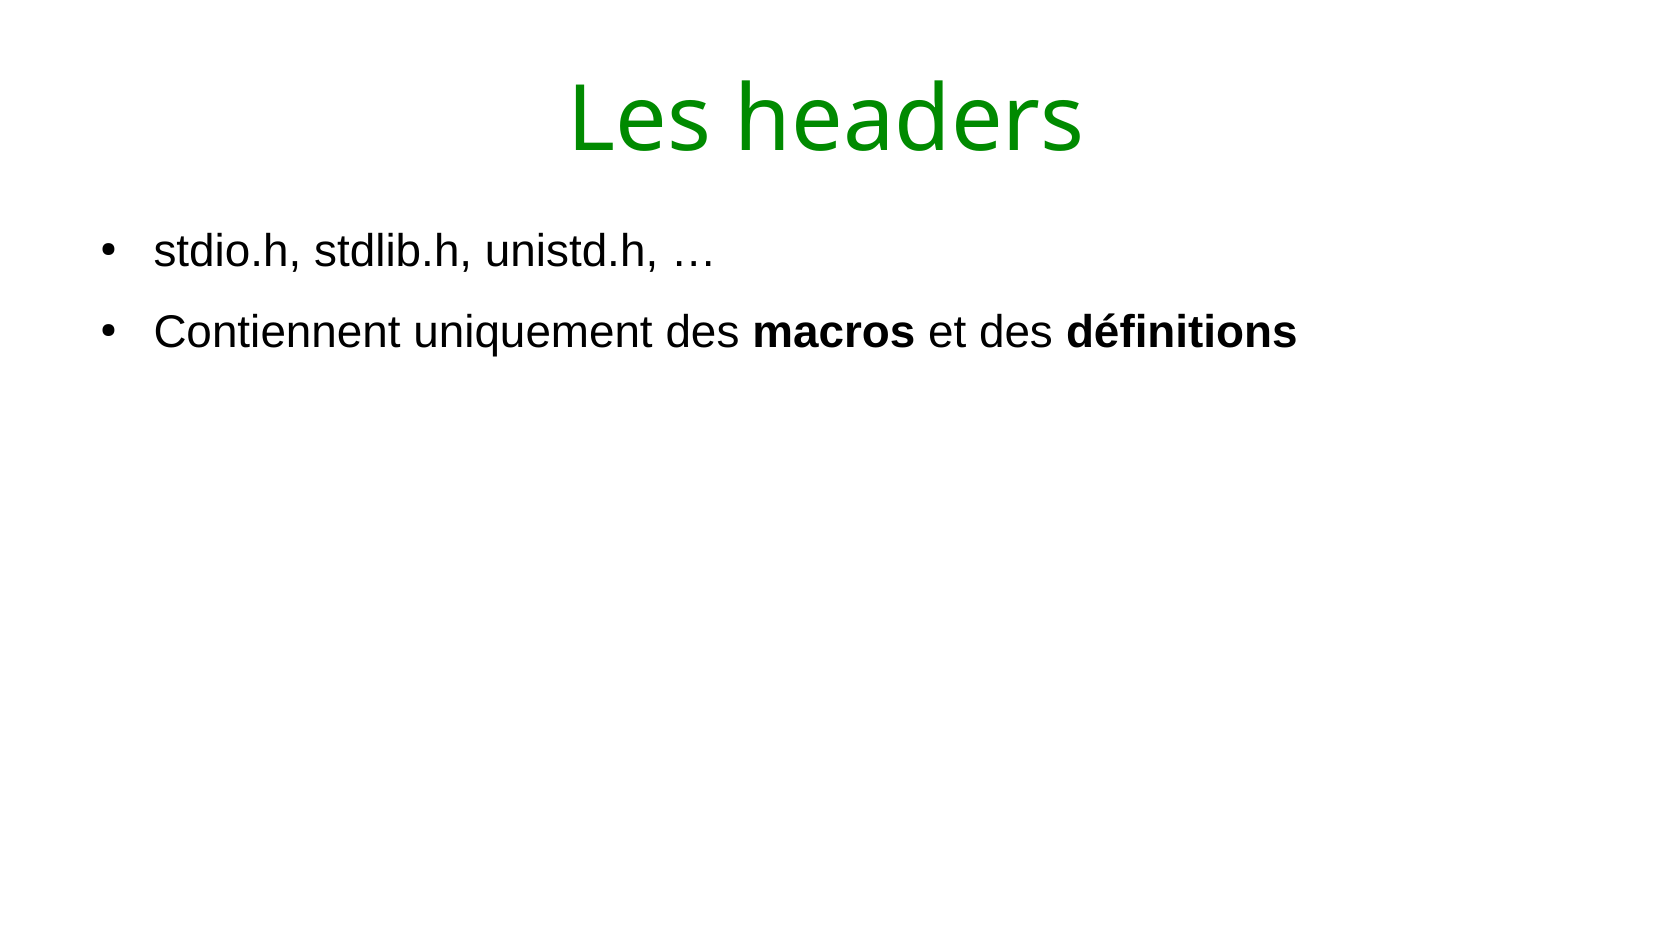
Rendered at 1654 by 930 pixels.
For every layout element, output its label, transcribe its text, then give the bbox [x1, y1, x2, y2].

title Les headers [82, 37, 1571, 193]
list stdio.h, stdlib.h, unistd.h, … Contiennent uniquement des macros et des définitions [82, 224, 1571, 765]
